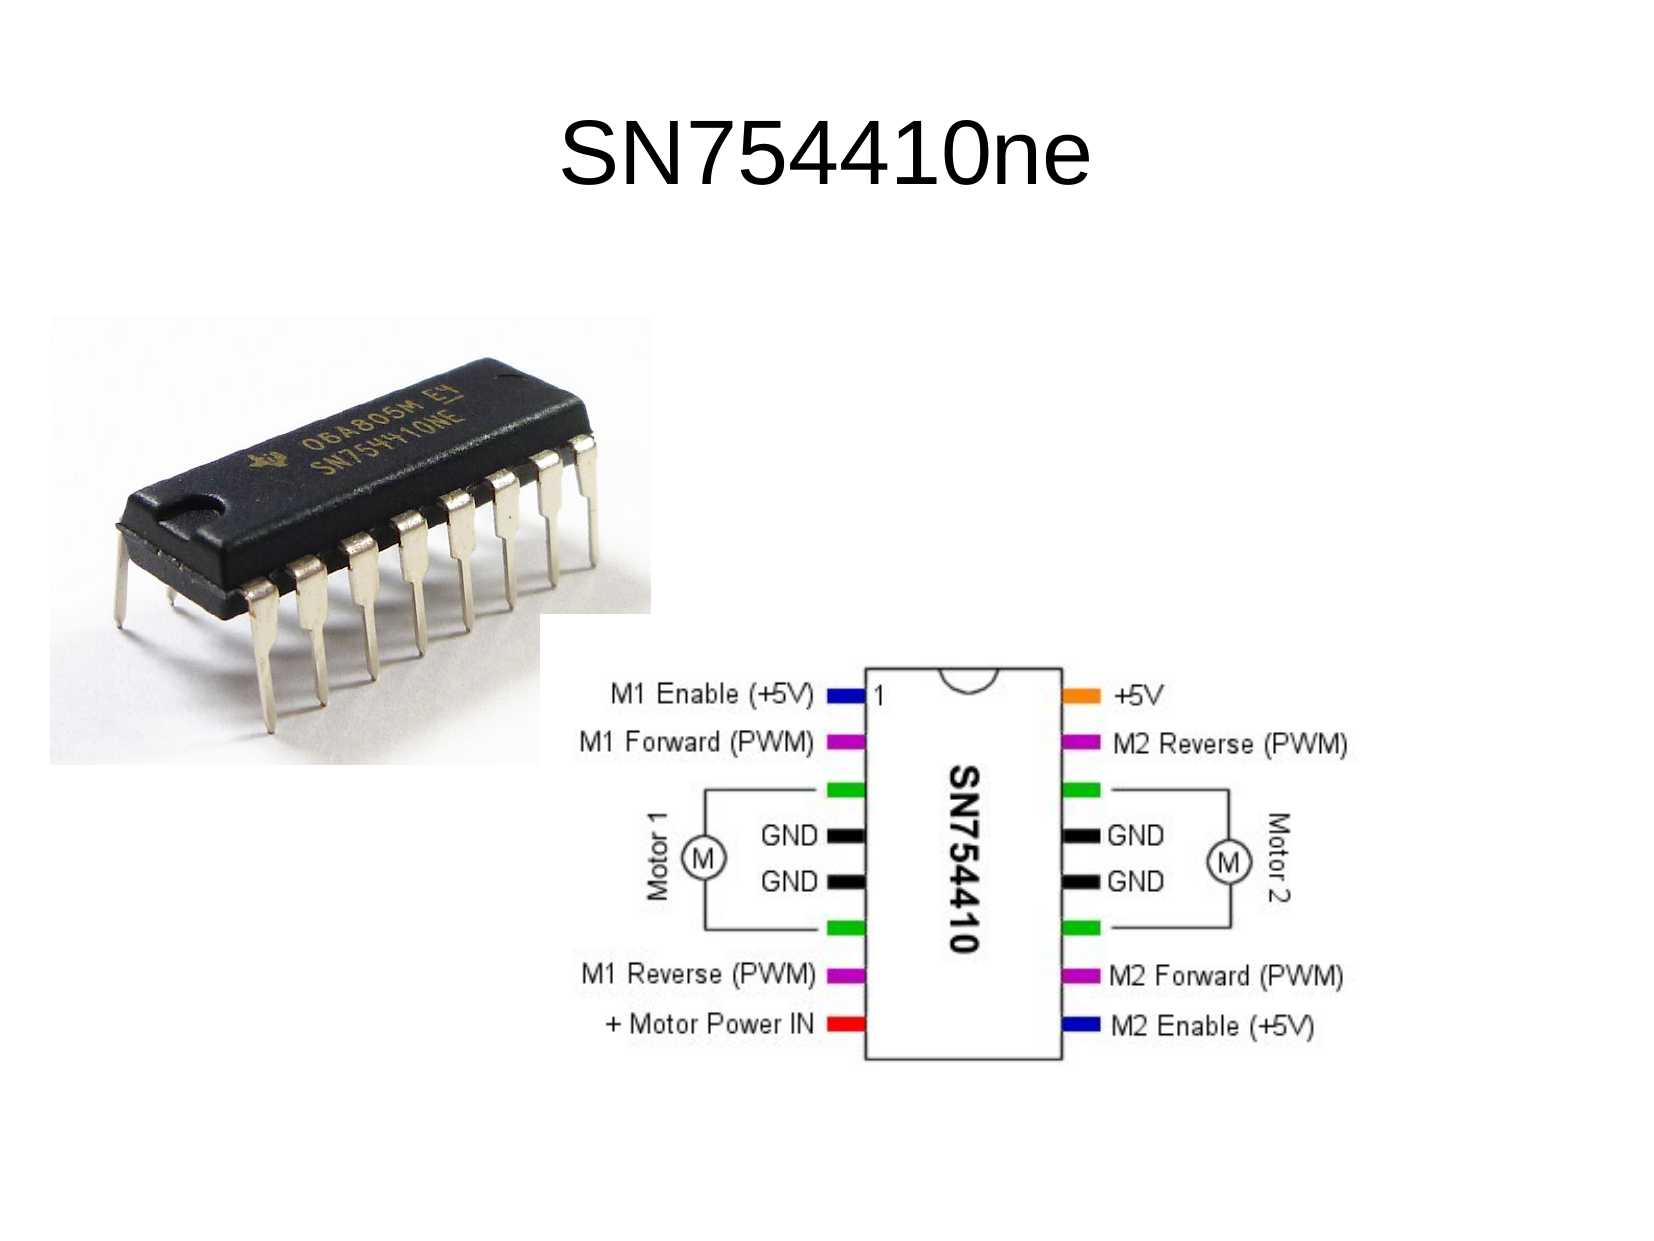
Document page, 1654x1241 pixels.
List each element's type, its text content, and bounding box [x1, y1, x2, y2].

title SN754410ne [82, 49, 1571, 257]
picture [50, 315, 1418, 1126]
